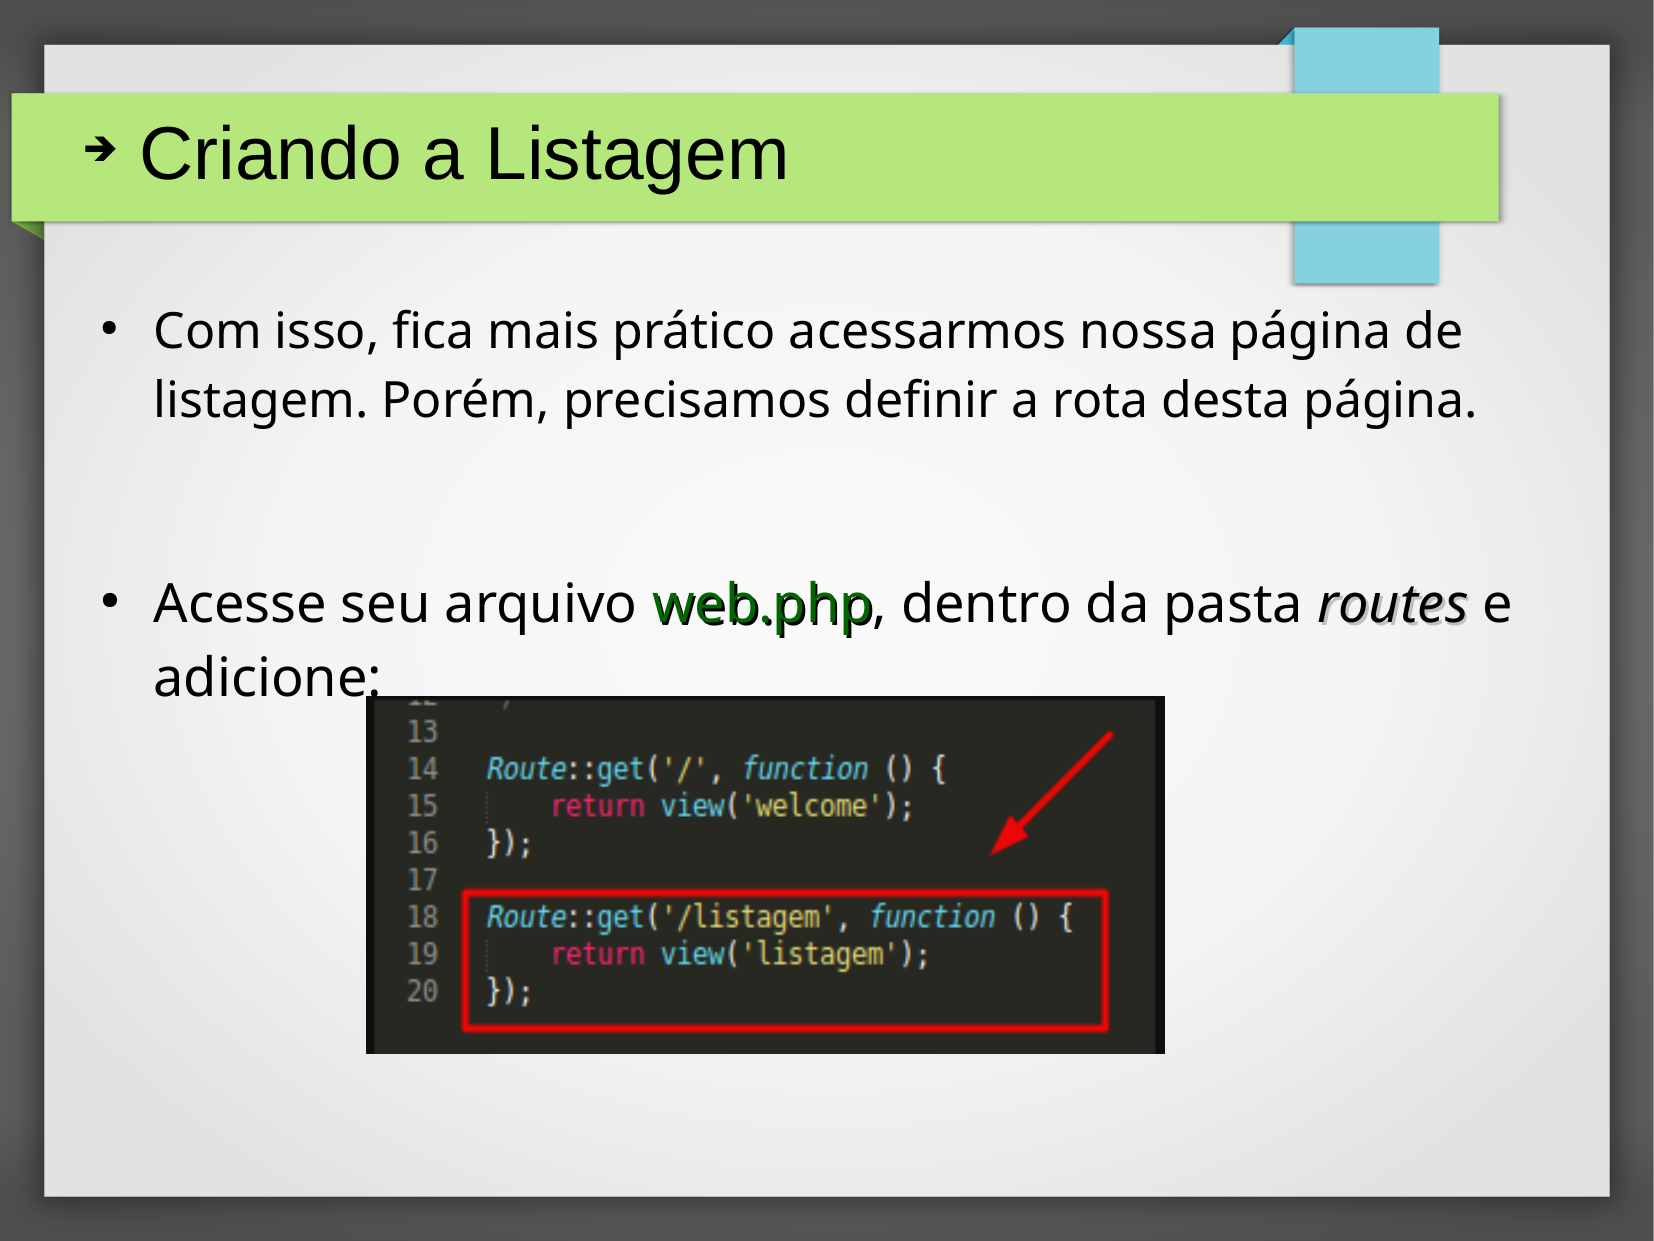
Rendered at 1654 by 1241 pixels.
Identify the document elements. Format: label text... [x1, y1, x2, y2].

picture [0, 0, 1654, 1241]
title Criando a Listagem [82, 94, 1264, 213]
list Com isso, fica mais prático acessarmos nossa página de listagem. Porém, precisamos definir a rota desta página. Acesse seu arquivo web.php, dentro da pasta routes e adicione: [82, 295, 1571, 1015]
